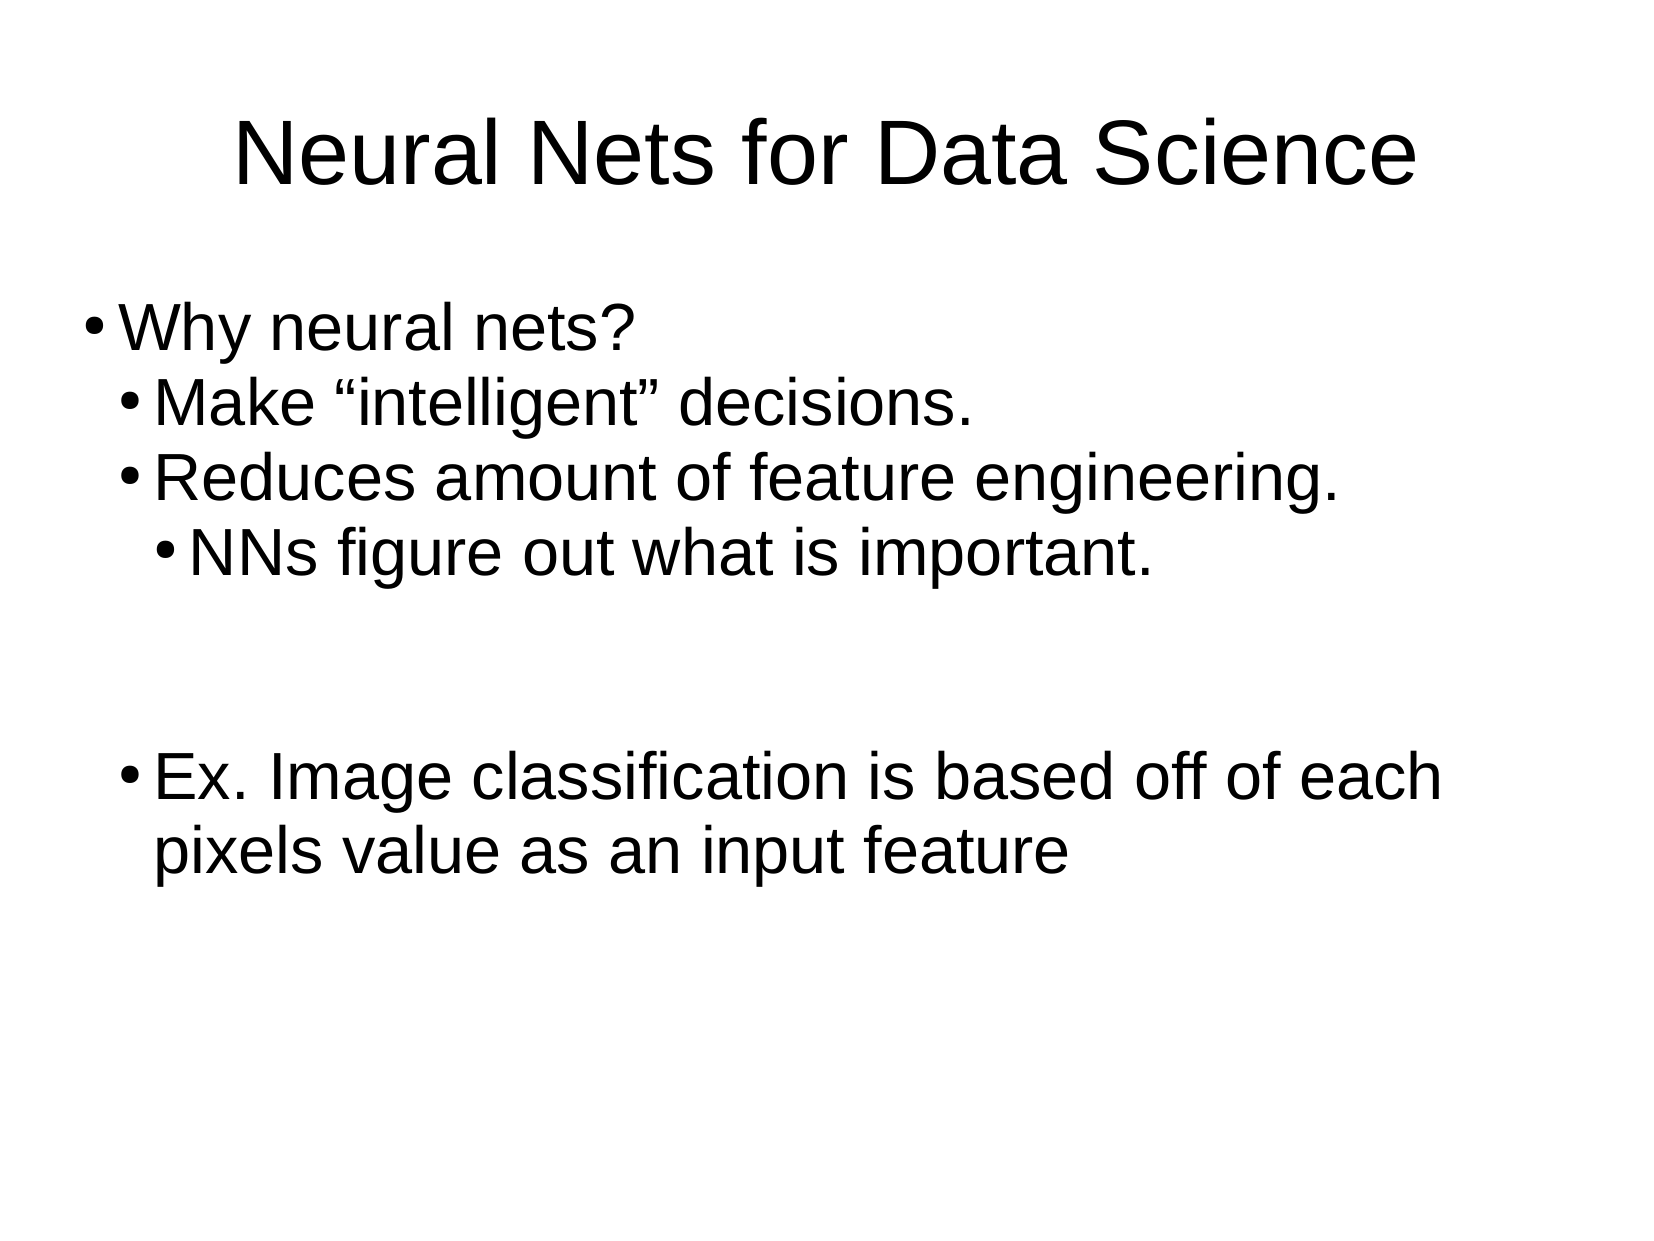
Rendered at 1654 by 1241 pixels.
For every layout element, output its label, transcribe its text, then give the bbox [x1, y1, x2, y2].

title Neural Nets for Data Science [82, 49, 1571, 257]
subtitle Why neural nets? Make “intelligent” decisions. Reduces amount of feature engineering. NNs figure out what is important. Ex. Image classification is based off of each pixels value as an input feature [82, 290, 1571, 1010]
